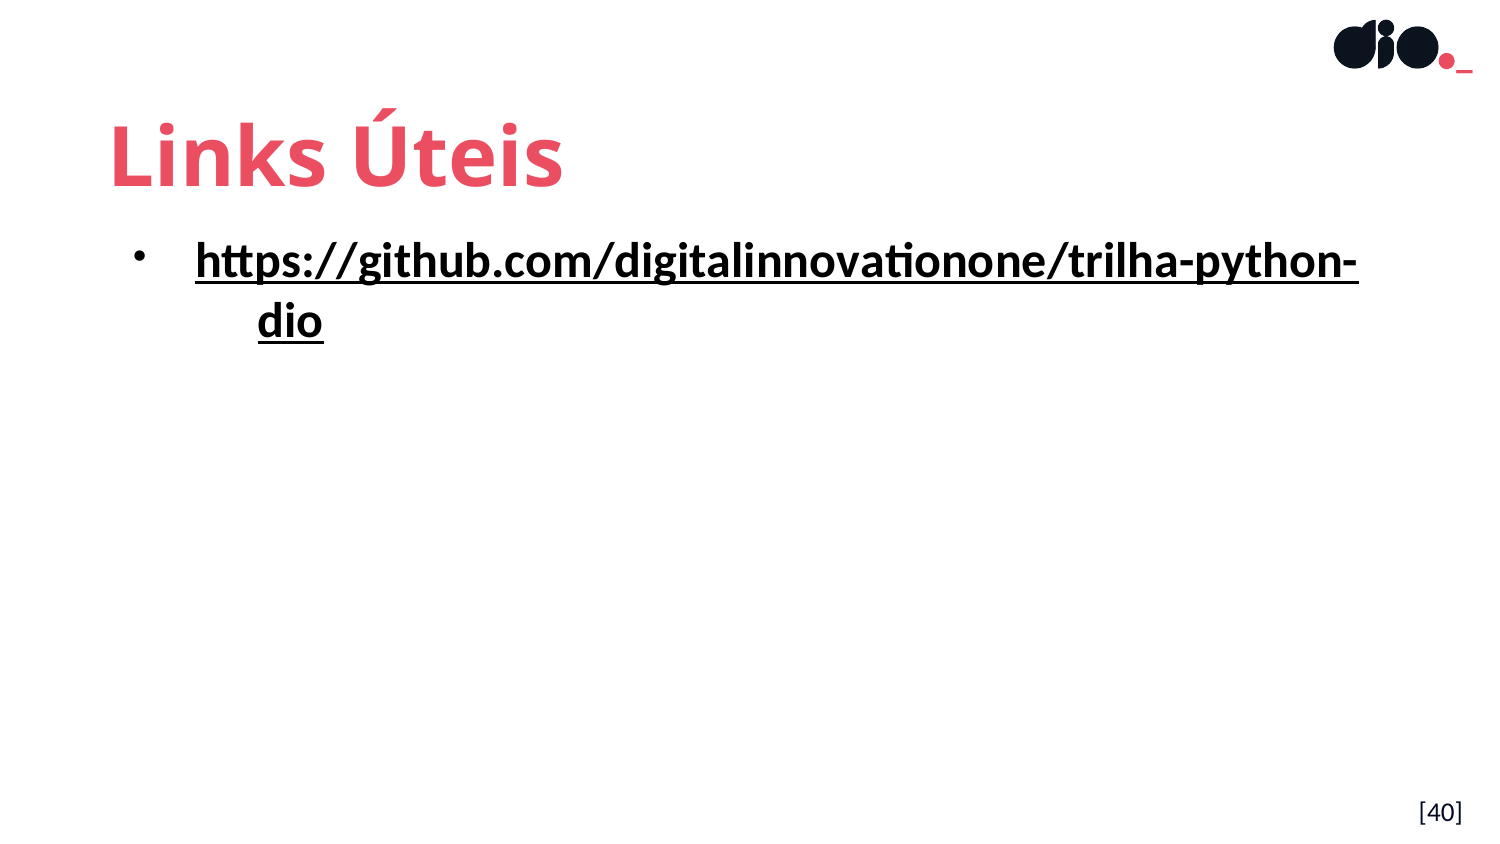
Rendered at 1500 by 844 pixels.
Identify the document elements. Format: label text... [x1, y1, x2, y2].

text_box https://github.com/digitalinnovationone/trilha-python-dio [92, 213, 1408, 780]
text_box Links Úteis [92, 73, 1408, 213]
text_box [] [1403, 779, 1494, 844]
